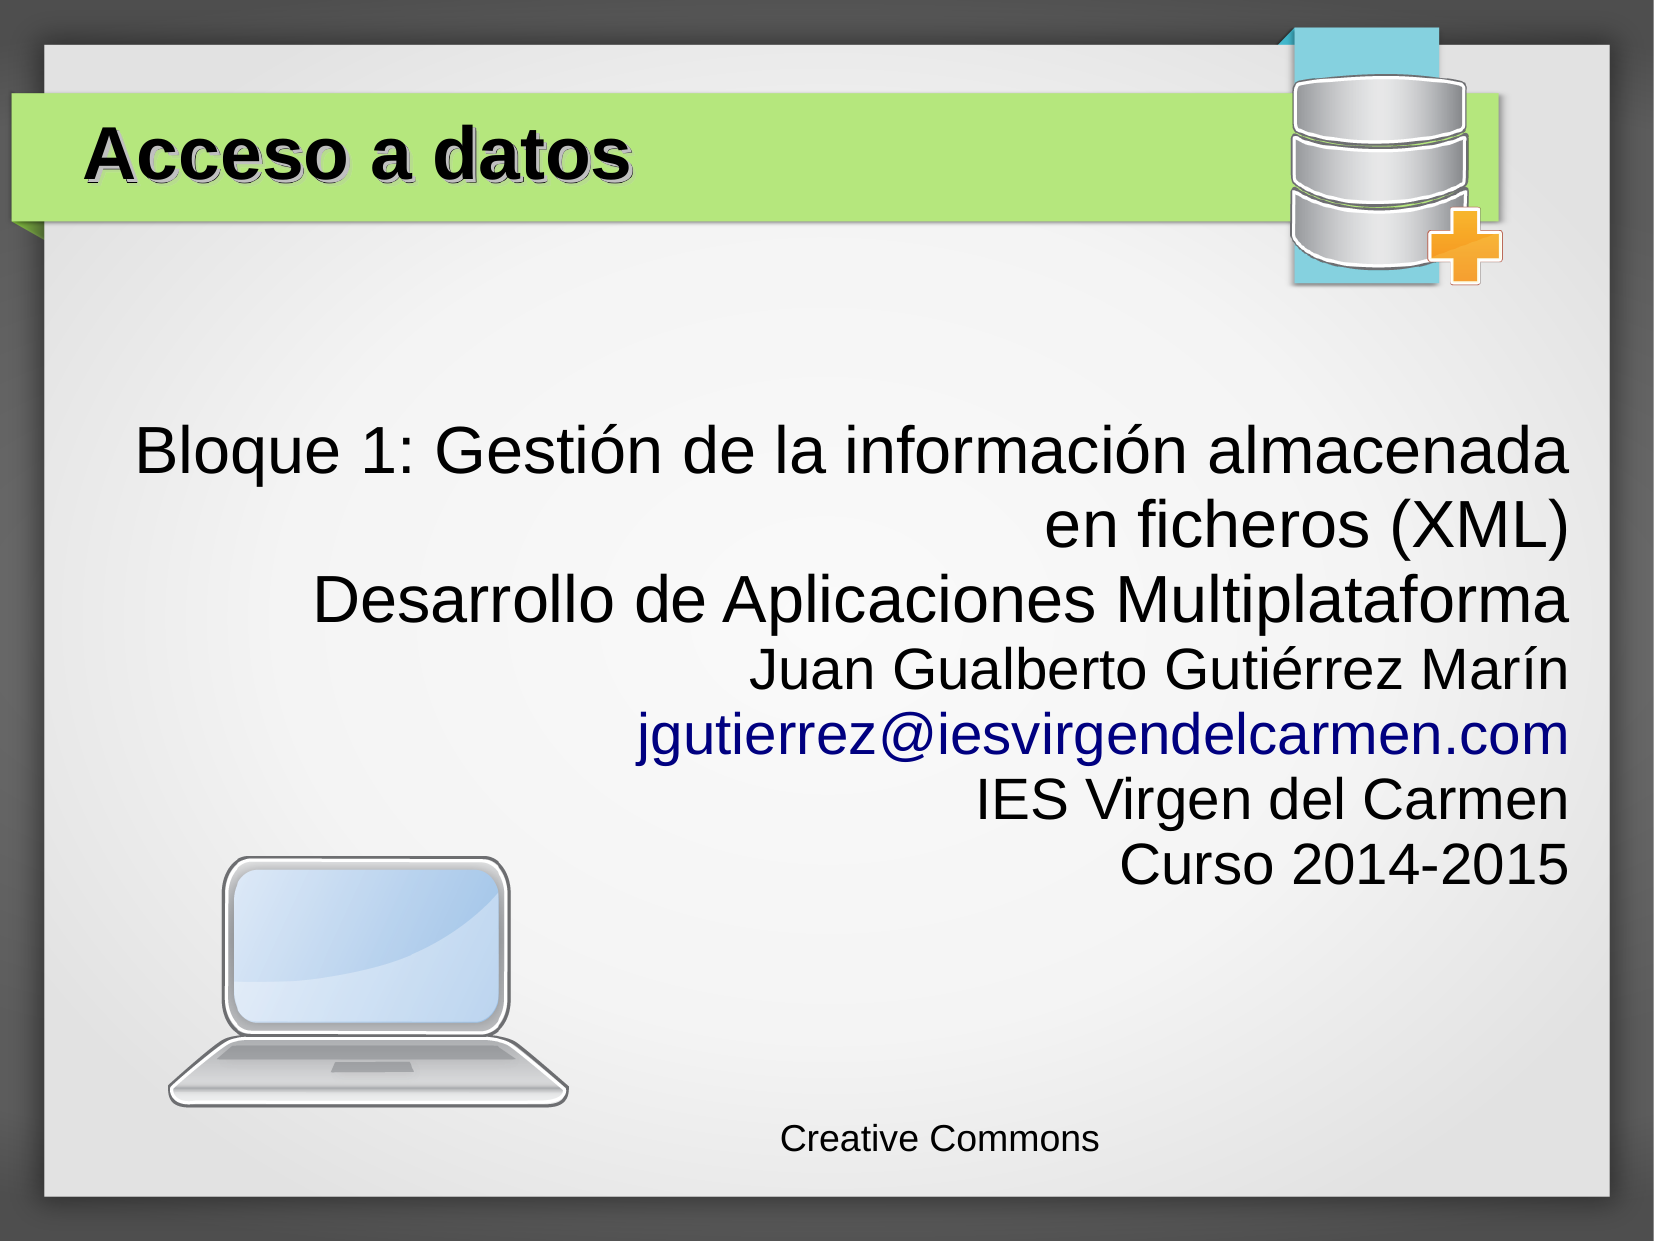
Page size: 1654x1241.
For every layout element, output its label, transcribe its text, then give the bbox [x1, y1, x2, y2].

picture [0, 0, 1654, 1241]
title Acceso a datos [82, 94, 1264, 213]
subtitle Bloque 1: Gestión de la información almacenada en ficheros (XML) Desarrollo de Aplicaciones Multiplataforma Juan Gualberto Gutiérrez Marín jgutierrez@iesvirgendelcarmen.com IES Virgen del Carmen Curso 2014-2015 [82, 295, 1571, 1015]
text_box Creative Commons [765, 1110, 1606, 1167]
